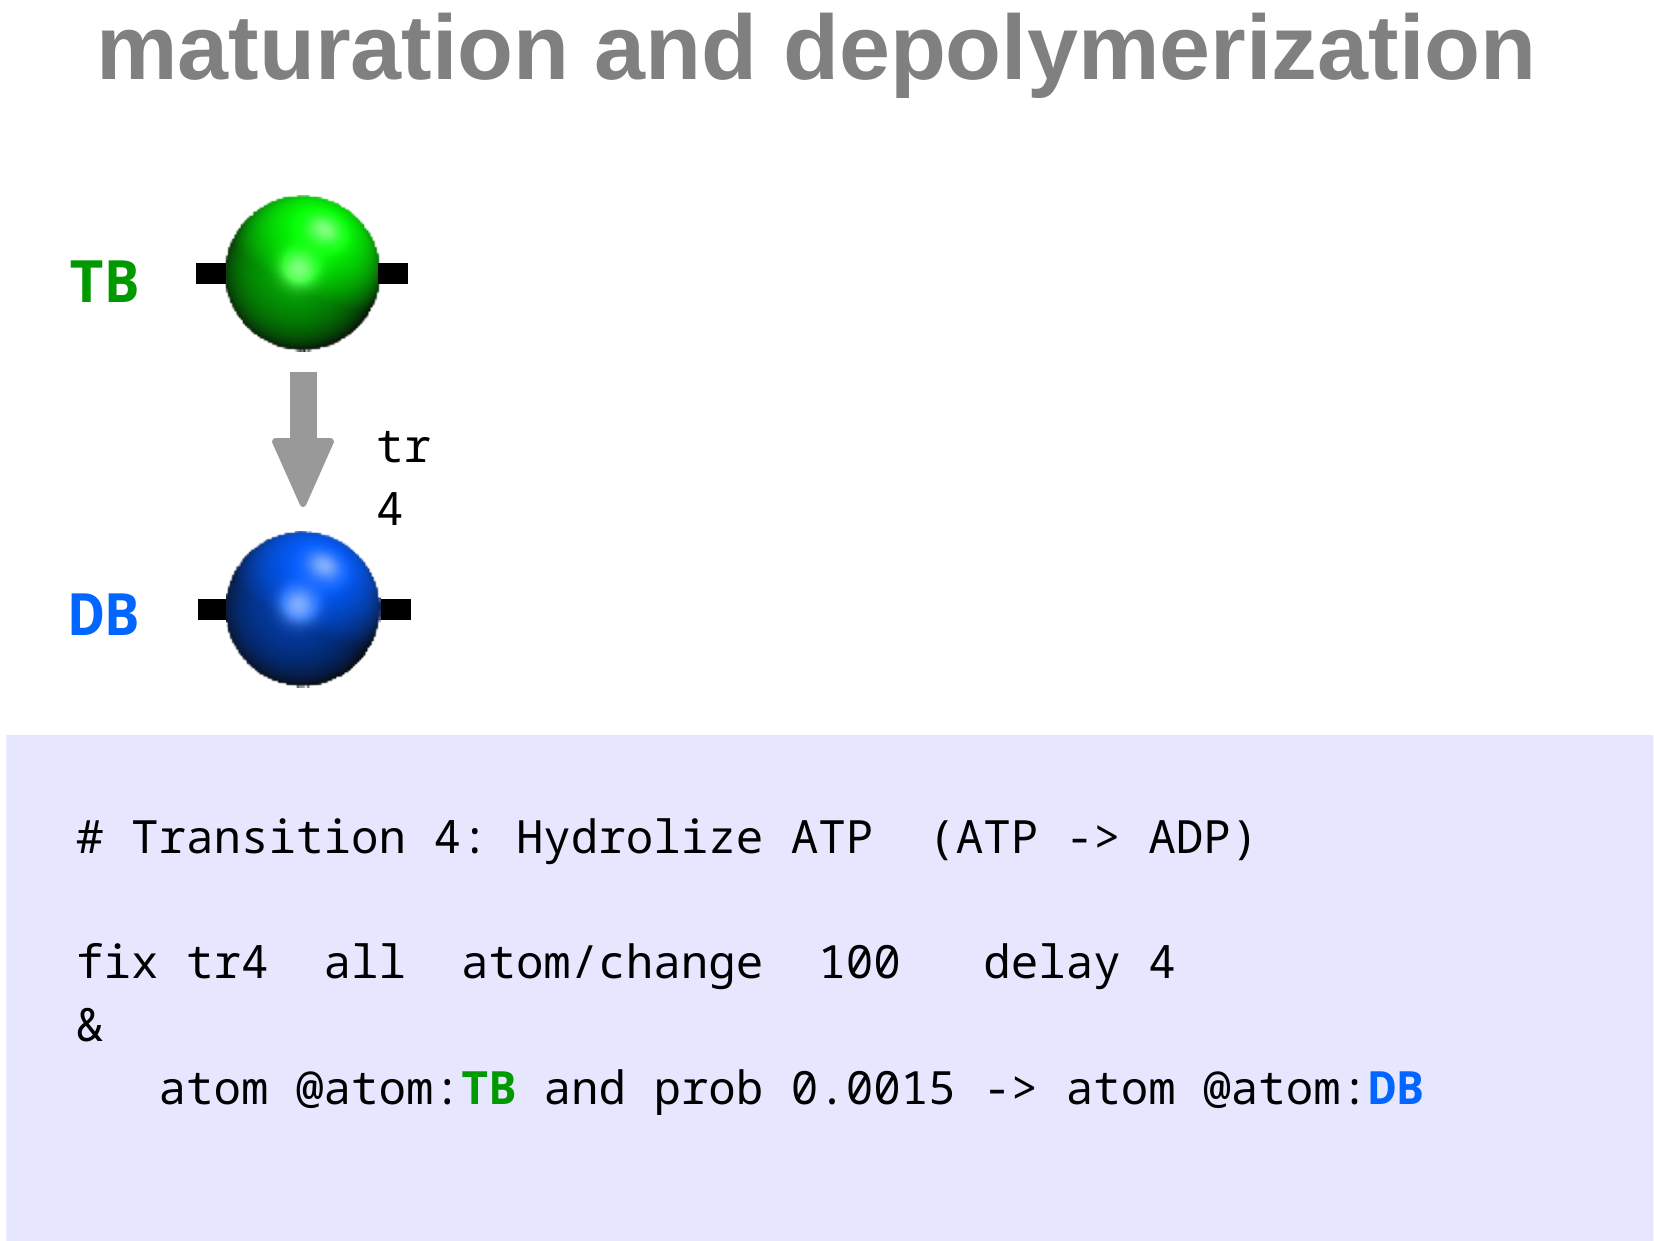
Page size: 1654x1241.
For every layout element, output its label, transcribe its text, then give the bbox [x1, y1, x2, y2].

text_box DB [0, 566, 211, 640]
picture [224, 195, 382, 352]
text_box tr4 [361, 406, 461, 468]
text_box # Transition 4: Hydrolize ATP (ATP -> ADP) fix tr4 all atom/change 100 delay 4 & atom @atom:TB and prob 0.0015 -> atom @atom:DB [6, 735, 1654, 1241]
text_box maturation and depolymerization [0, 0, 1635, 140]
picture [226, 531, 381, 688]
text_box TB [0, 232, 211, 306]
